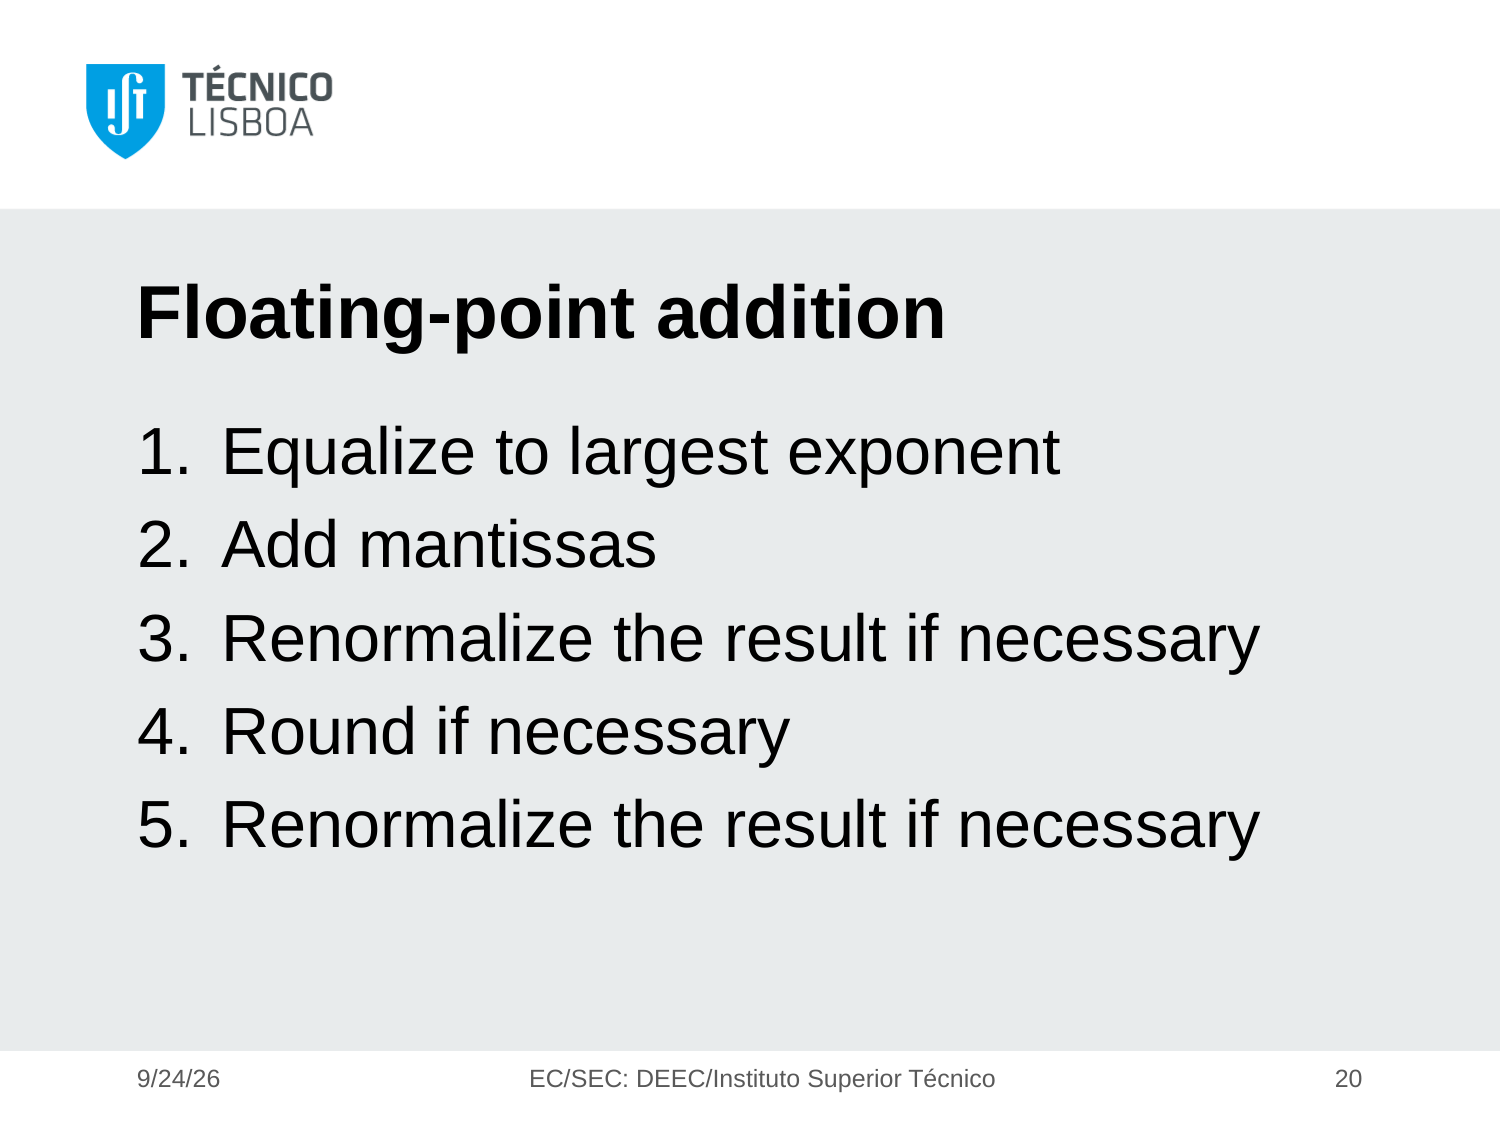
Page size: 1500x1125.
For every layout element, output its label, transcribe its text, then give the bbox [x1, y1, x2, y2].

slide_number 11/26/20 [121, 1052, 425, 1103]
slide_number <number> [1077, 1052, 1378, 1103]
list Equalize to largest exponent Add mantissas Renormalize the result if necessary Round if necessary Renormalize the result if necessary [121, 400, 1378, 1005]
footer EC/SEC: DEEC/Instituto Superior Técnico [512, 1052, 1021, 1103]
picture [0, 0, 1500, 1125]
title Floating-point addition [121, 237, 1378, 381]
